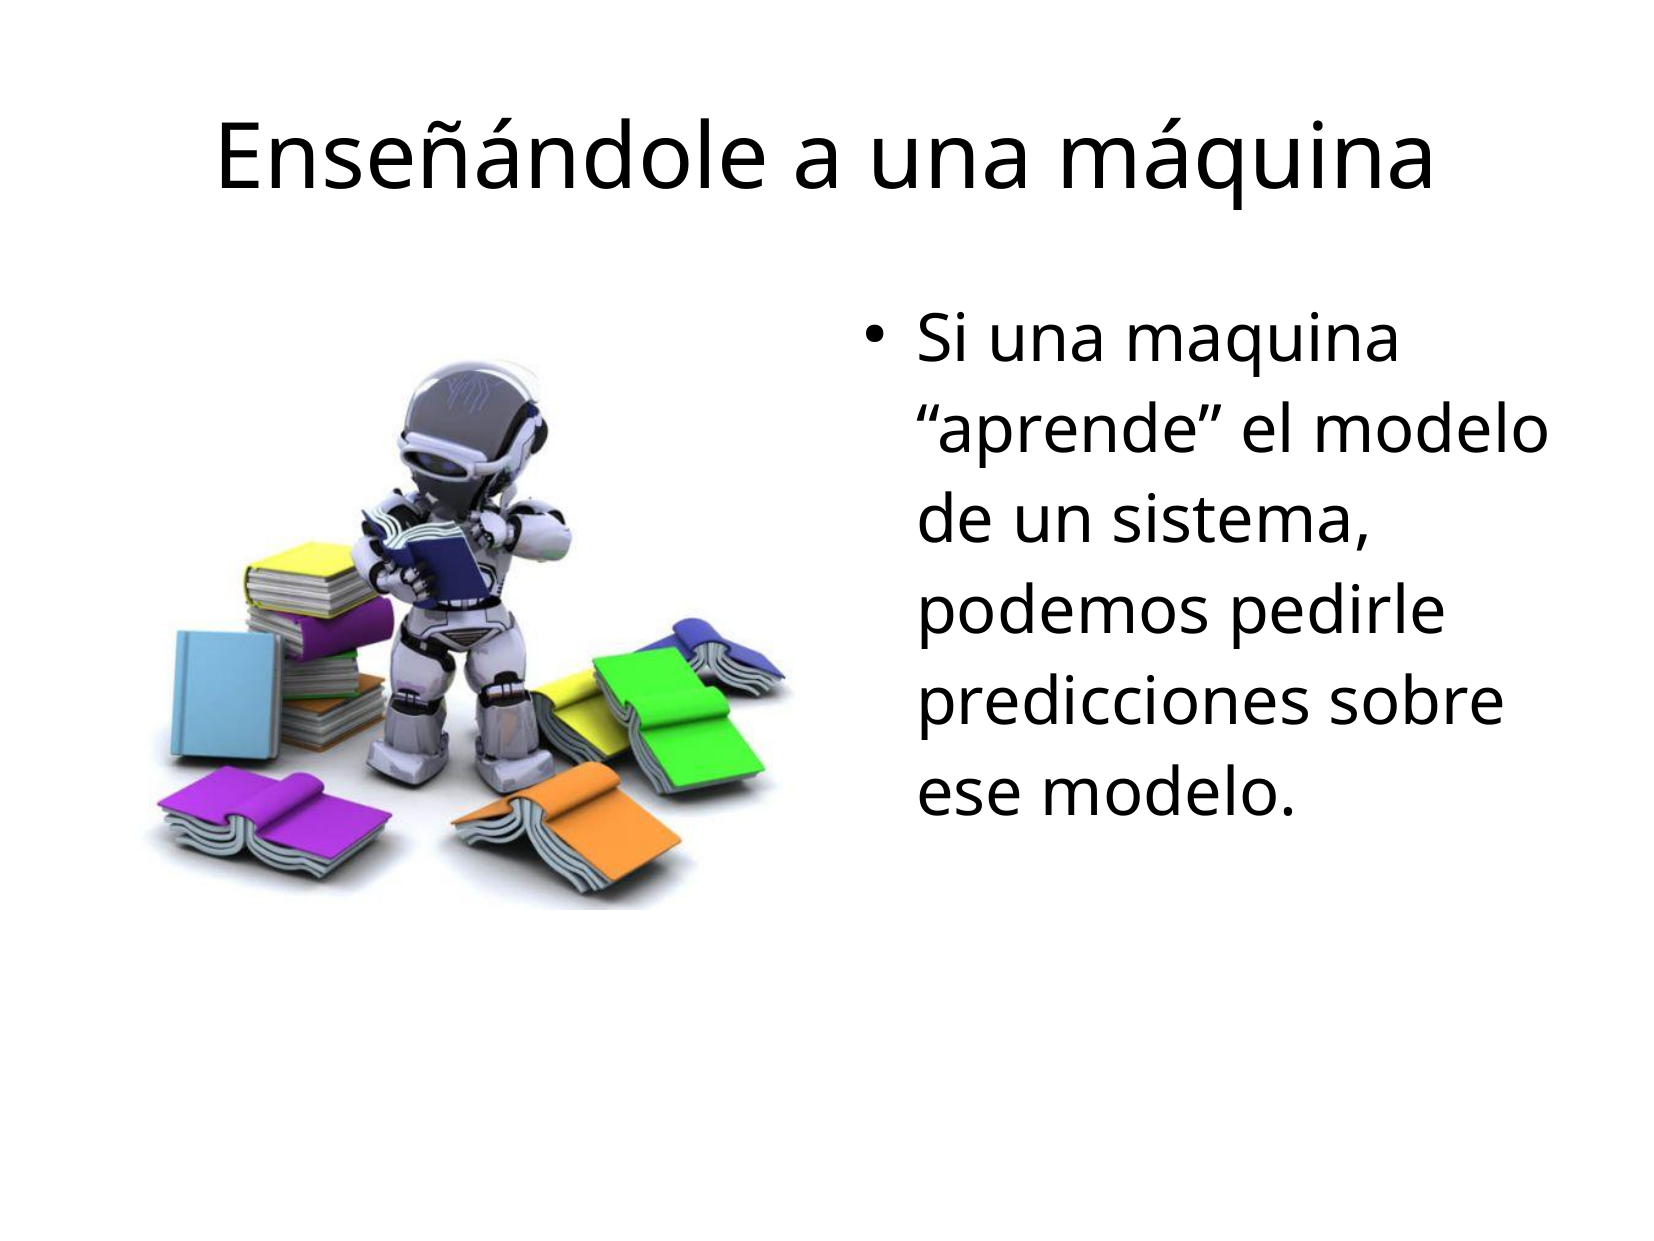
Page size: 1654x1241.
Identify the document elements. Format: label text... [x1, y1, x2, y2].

title Enseñándole a una máquina [82, 49, 1571, 257]
picture [70, 333, 851, 910]
list Si una maquina “aprende” el modelo de un sistema, podemos pedirle predicciones sobre ese modelo. [845, 290, 1572, 1010]
